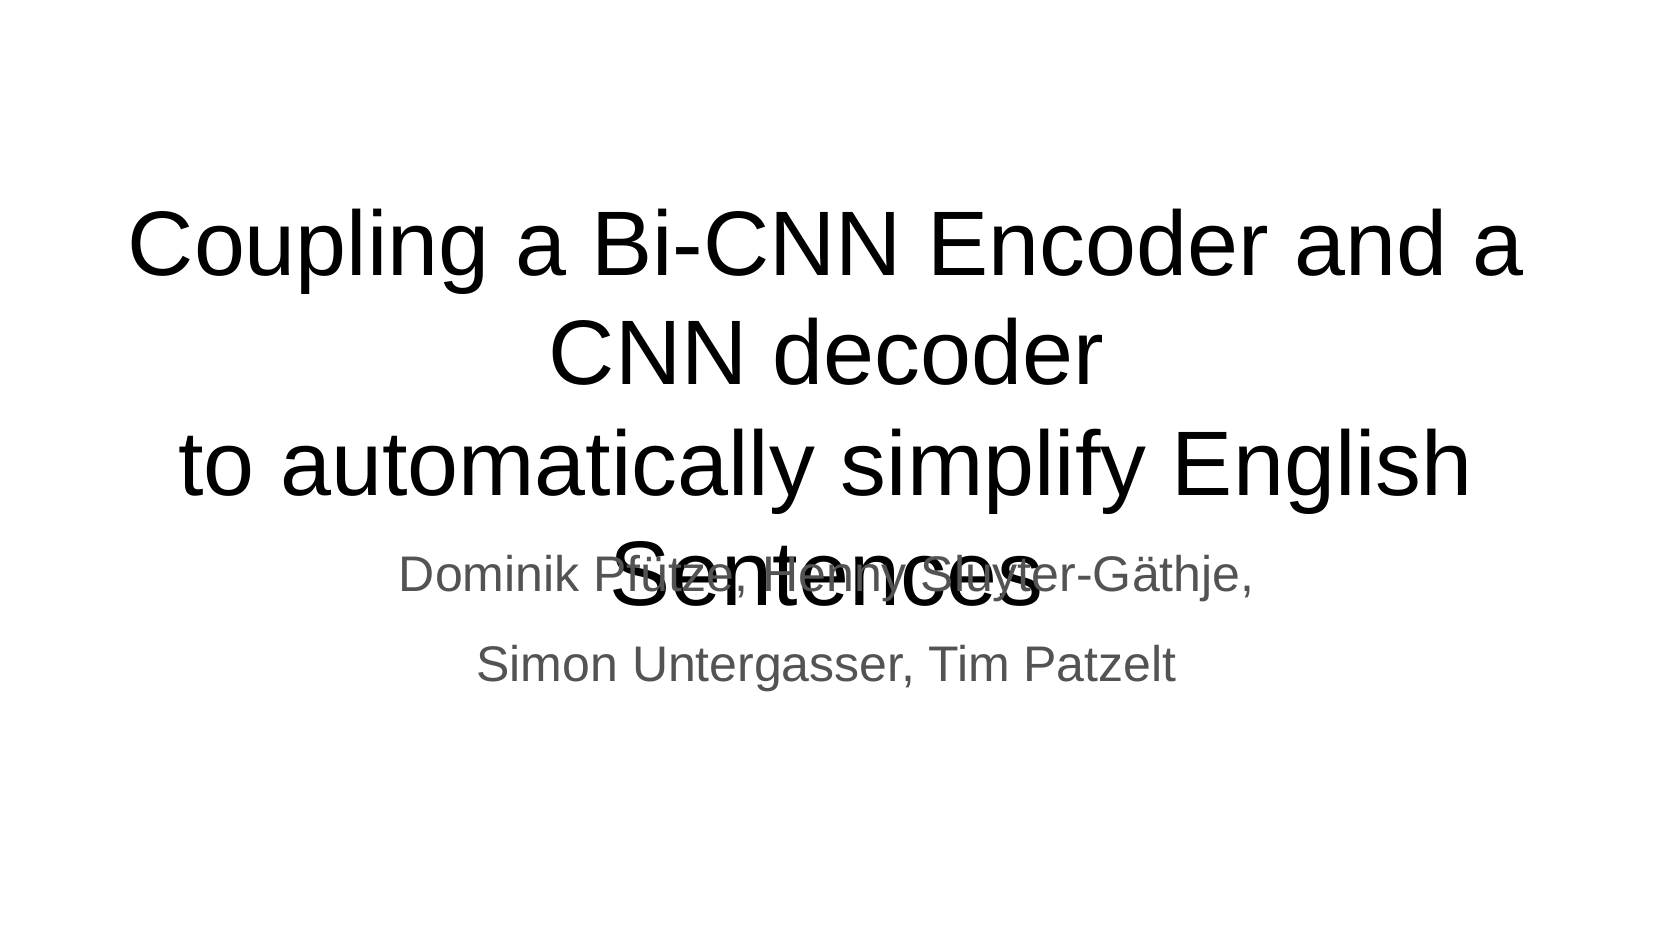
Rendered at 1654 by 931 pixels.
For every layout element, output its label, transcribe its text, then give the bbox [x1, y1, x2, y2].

subtitle Dominik Pfütze, Henny Sluyter-Gäthje, Simon Untergasser, Tim Patzelt [82, 346, 1571, 887]
title Coupling a Bi-CNN Encoder and a CNN decoder to automatically simplify English Sentences [82, 183, 1571, 346]
